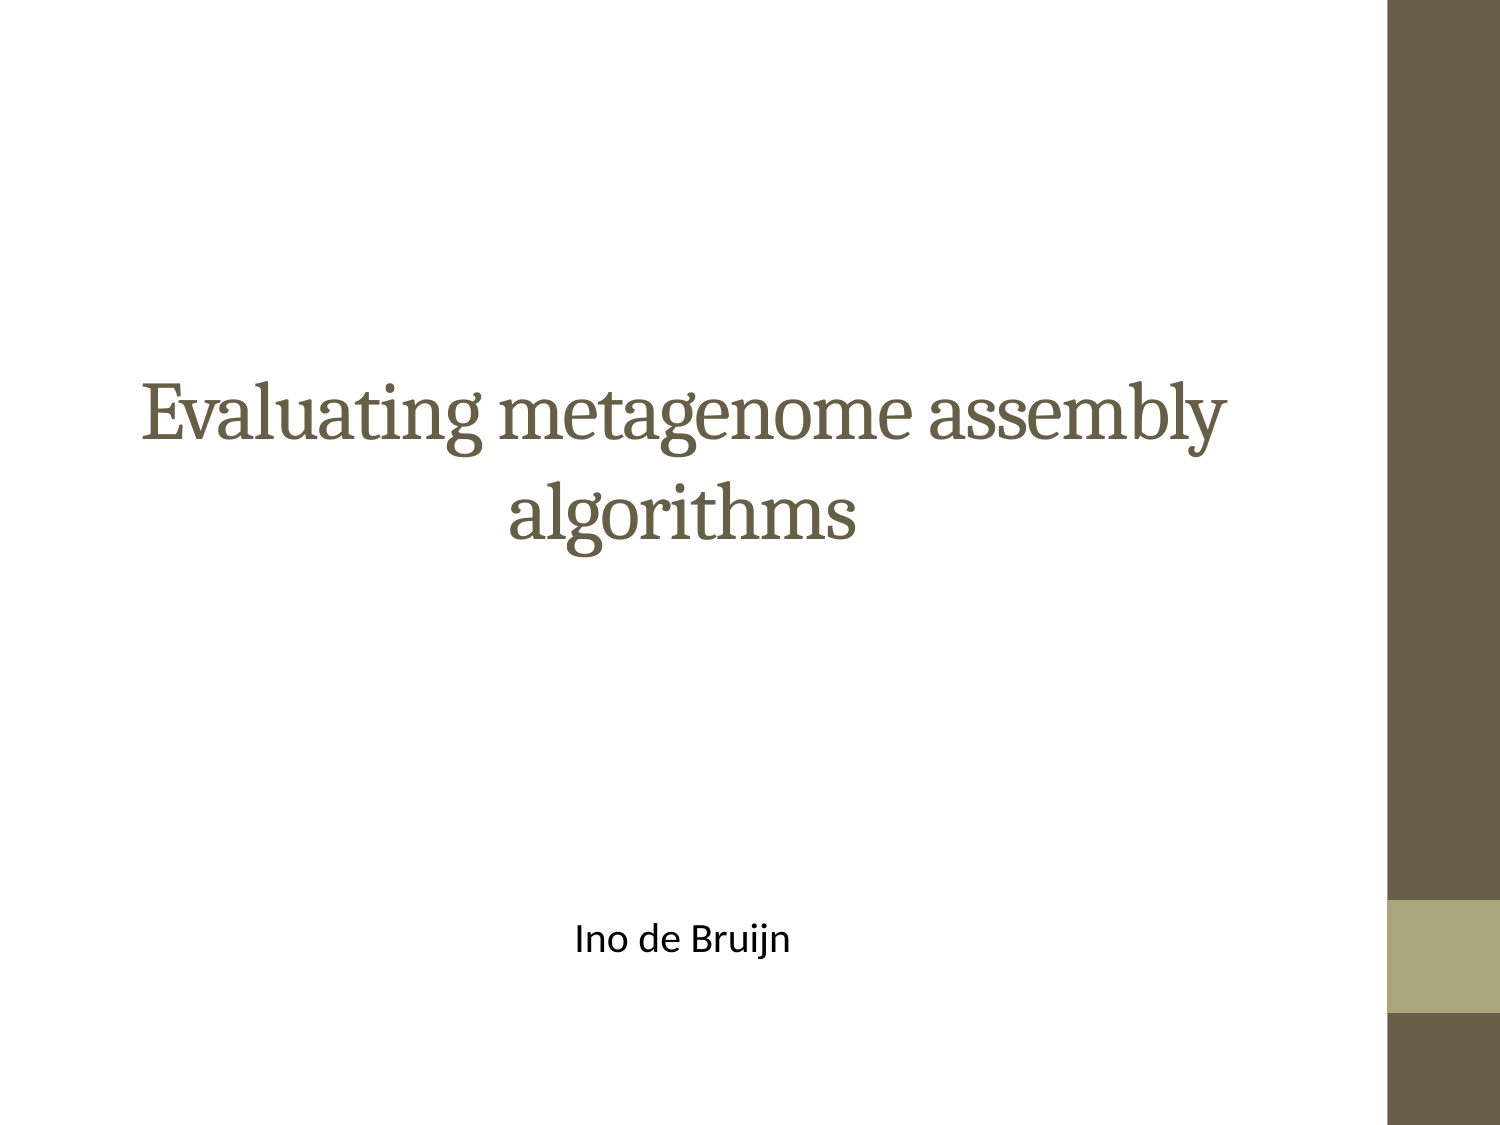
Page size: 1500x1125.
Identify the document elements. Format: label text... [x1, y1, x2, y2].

text_box Ino de Bruijn [559, 903, 957, 969]
title Evaluating metagenome assembly algorithms [125, 277, 1376, 636]
